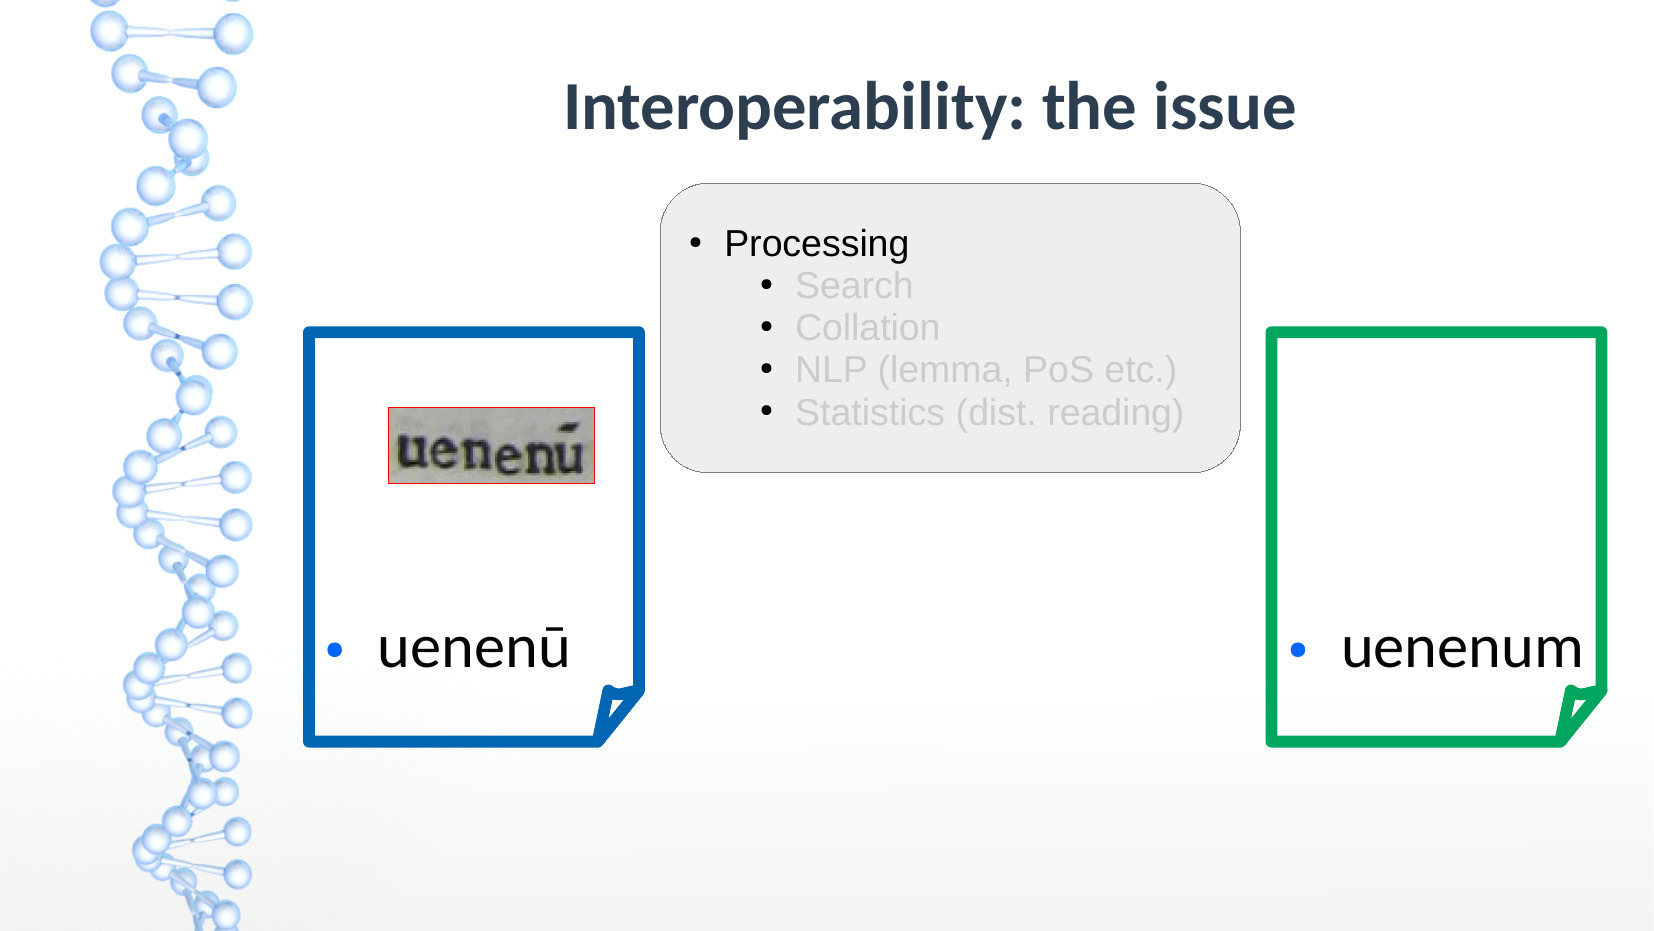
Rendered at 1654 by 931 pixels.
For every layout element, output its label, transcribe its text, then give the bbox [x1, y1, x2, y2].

picture [0, 0, 1654, 931]
title Interoperability: the issue [265, 35, 1595, 189]
list uenenū [315, 620, 626, 703]
text_box Processing Search Collation NLP (lemma, PoS etc.) Statistics (dist. reading) [660, 183, 1241, 473]
list uenenum [1270, 620, 1590, 703]
